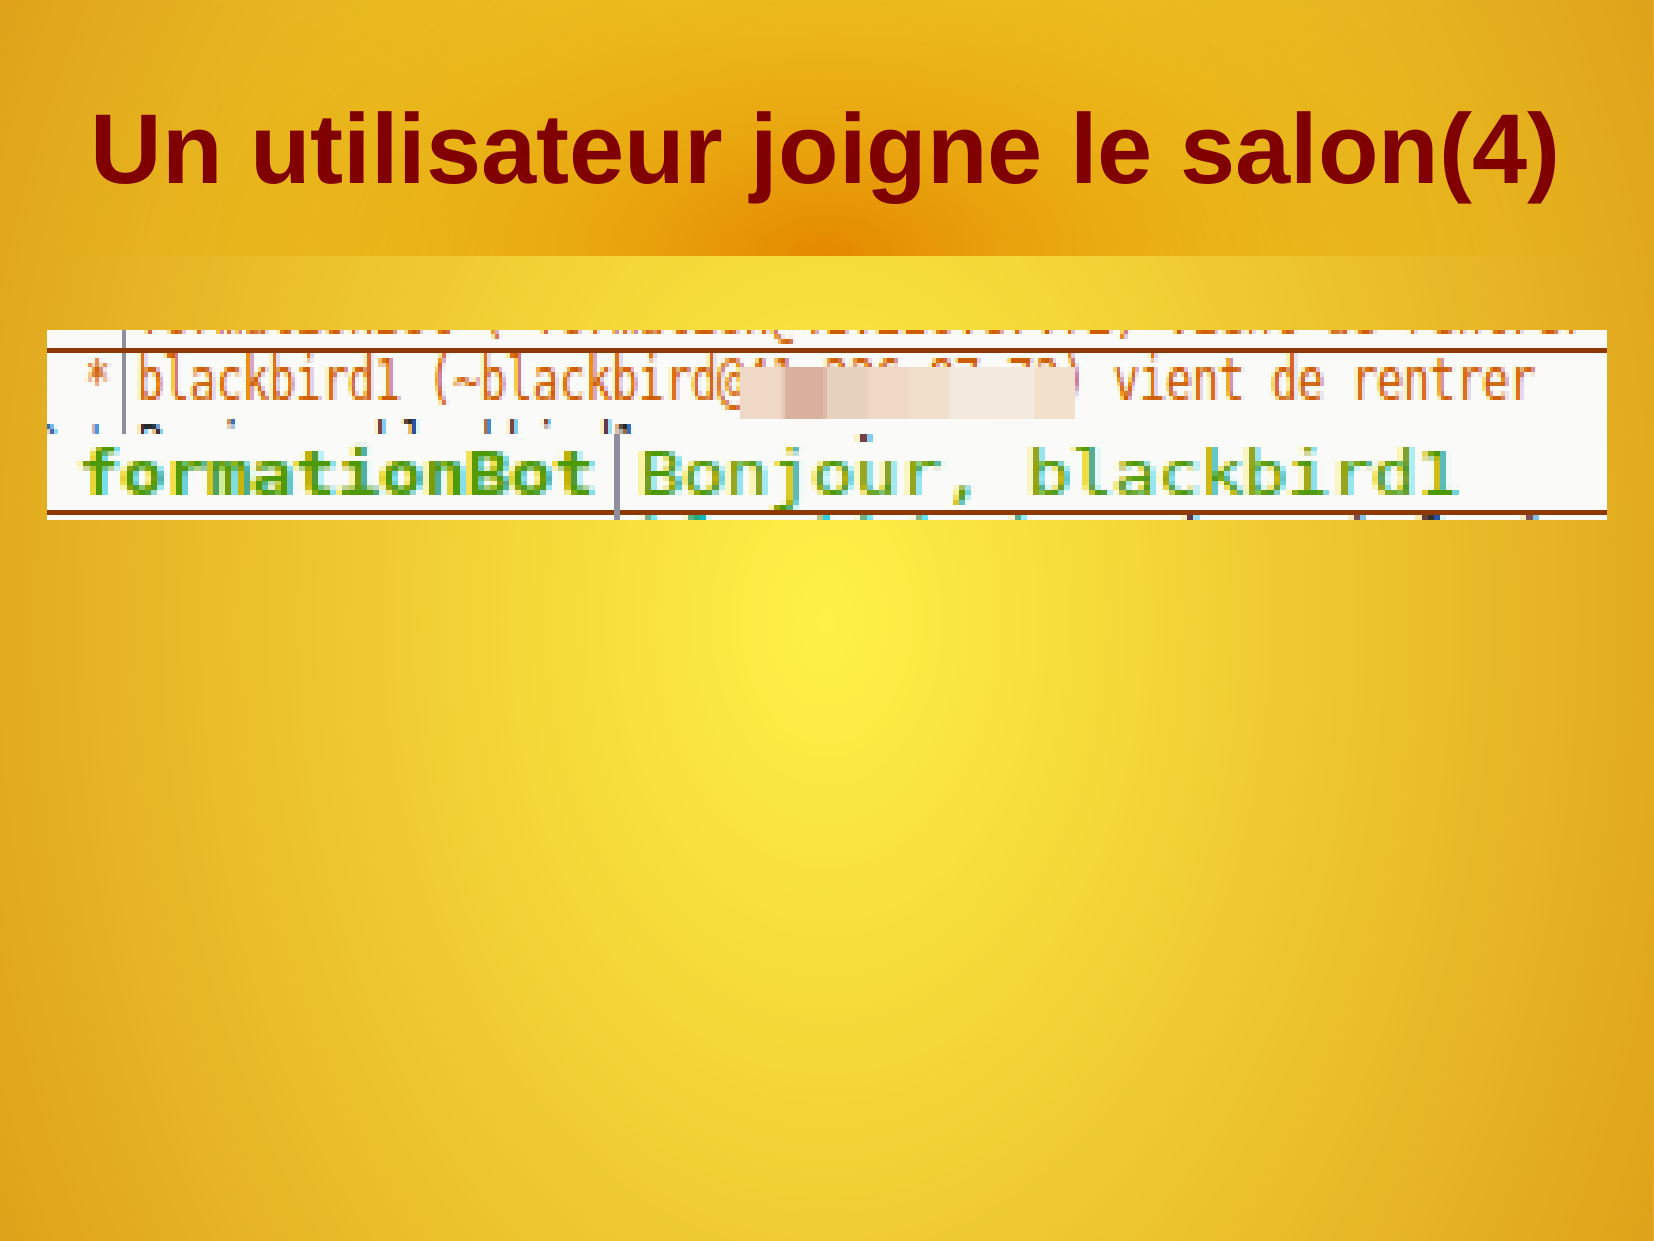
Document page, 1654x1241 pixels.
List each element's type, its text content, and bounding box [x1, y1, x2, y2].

title Un utilisateur joigne le salon(4) [82, 47, 1571, 252]
picture [47, 330, 1607, 520]
